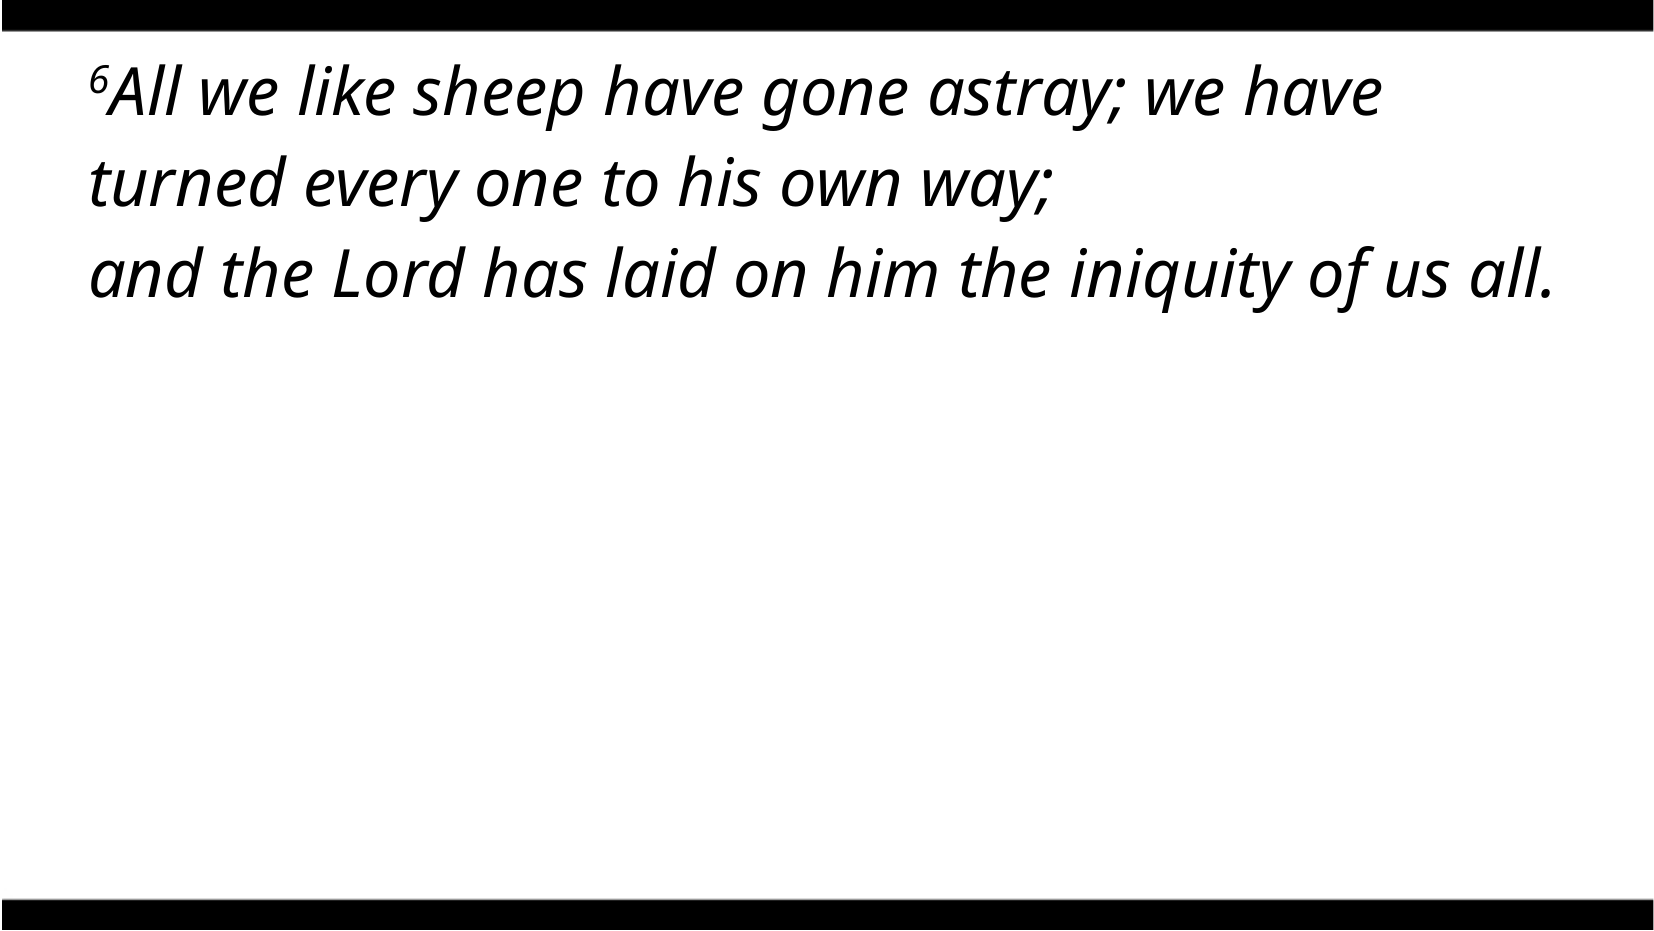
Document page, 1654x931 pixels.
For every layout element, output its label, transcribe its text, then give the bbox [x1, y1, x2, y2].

picture [2, 0, 1654, 930]
text_box 6All we like sheep have gone astray; we have turned every one to his own way; and the Lord has laid on him the iniquity of us all. [73, 36, 1606, 407]
